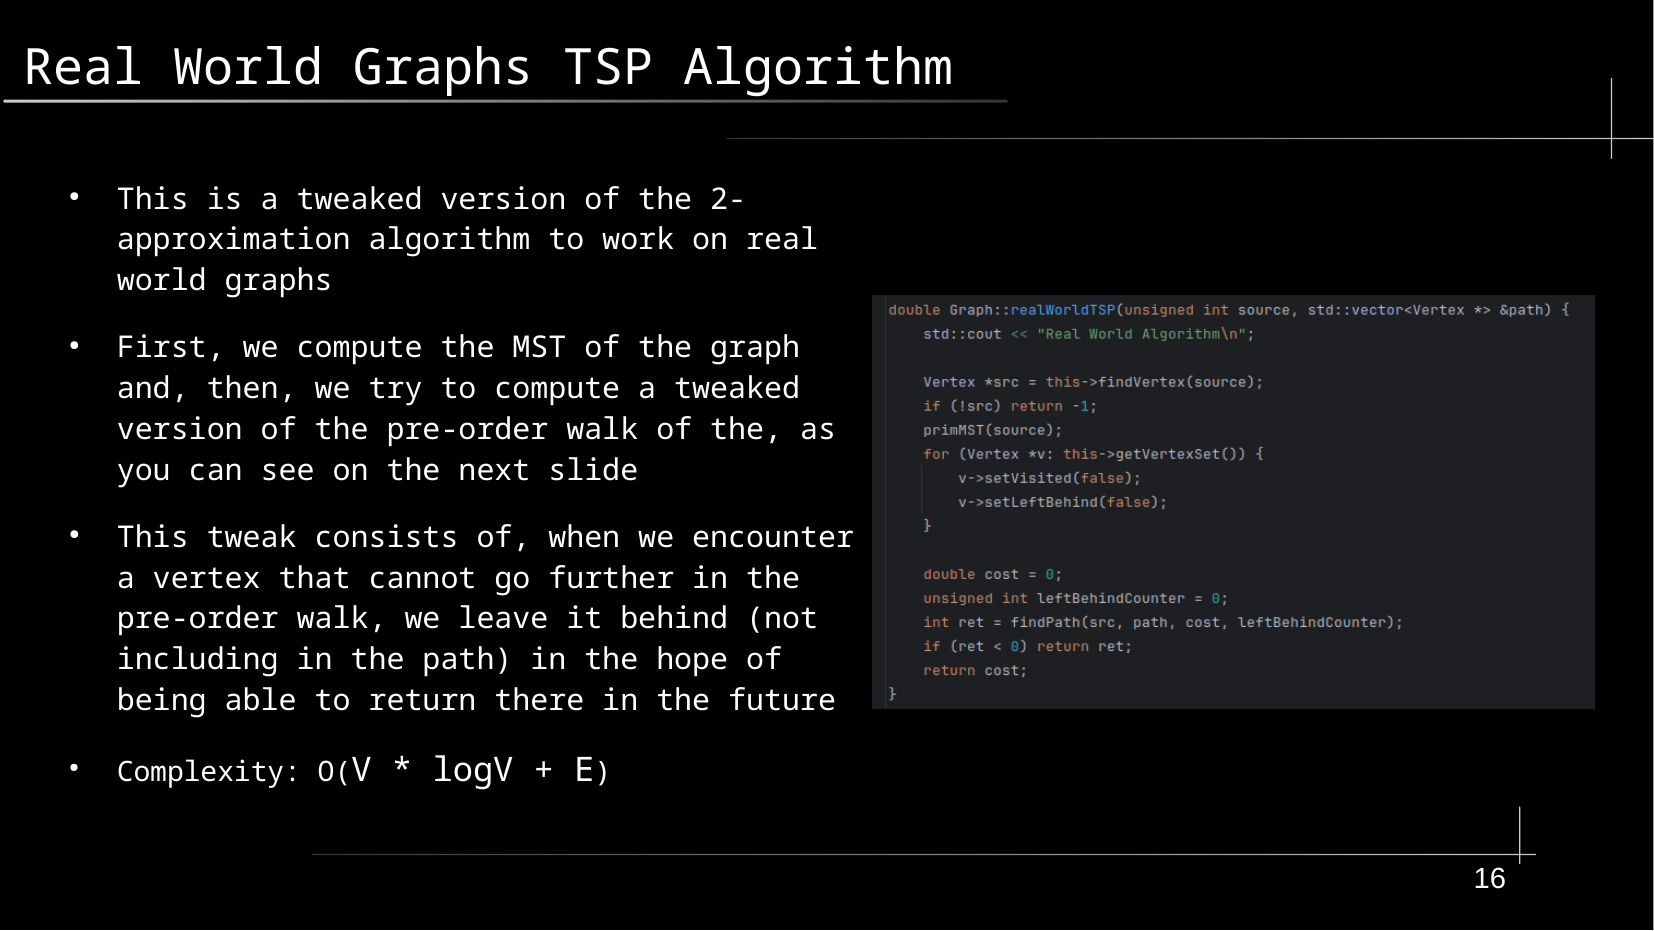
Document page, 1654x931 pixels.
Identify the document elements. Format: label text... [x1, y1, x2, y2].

title Real World Graphs TSP Algorithm [23, 11, 1589, 119]
picture [872, 295, 1595, 709]
list This is a tweaked version of the 2-approximation algorithm to work on real world graphs First, we compute the MST of the graph and, then, we try to compute a tweaked version of the pre-order walk of the, as you can see on the next slide This tweak consists of, when we encounter a vertex that cannot go further in the pre-order walk, we leave it behind (not including in the path) in the hope of being able to return there in the future Complexity: O(V * logV + E) [53, 177, 857, 827]
